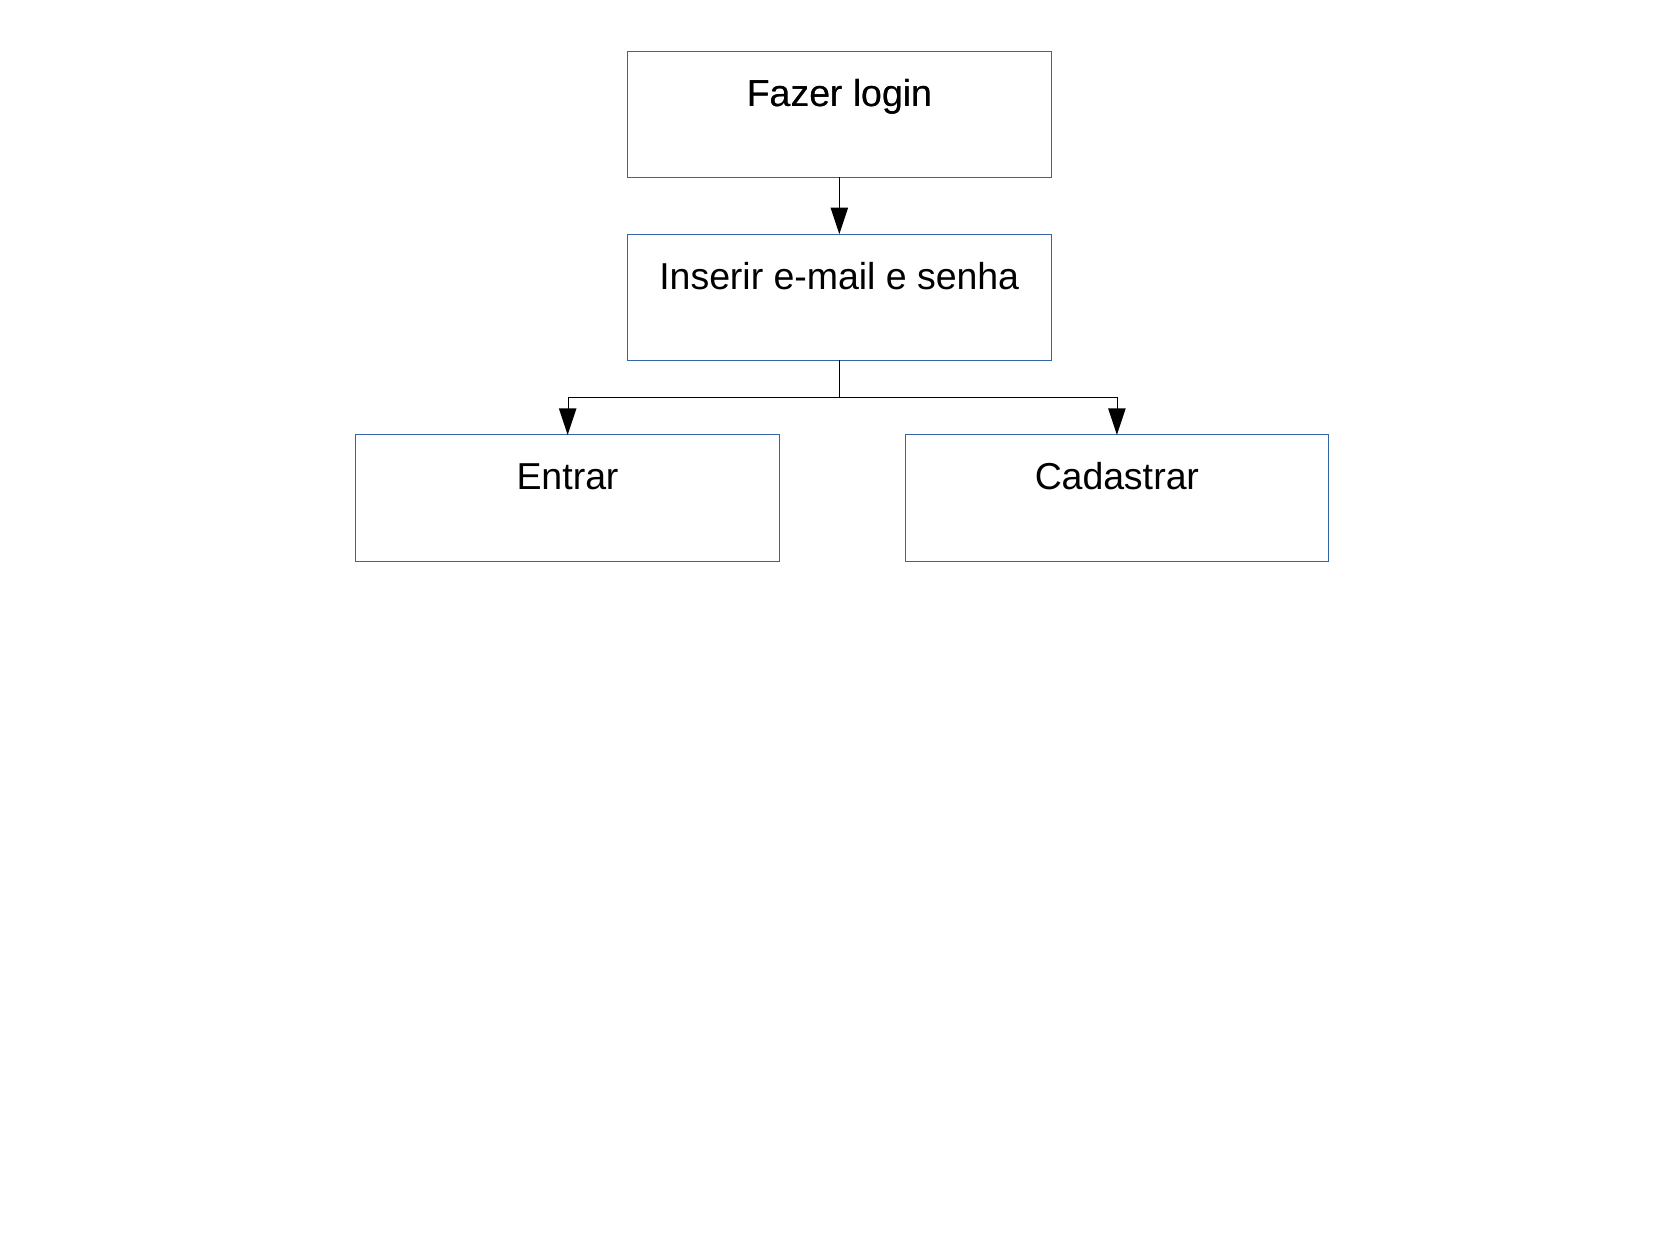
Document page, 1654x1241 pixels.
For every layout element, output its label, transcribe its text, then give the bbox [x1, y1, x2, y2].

text_box Fazer login [627, 51, 1052, 178]
text_box Entrar [355, 434, 780, 562]
text_box Cadastrar [905, 434, 1329, 562]
text_box Inserir e-mail e senha [627, 234, 1052, 361]
